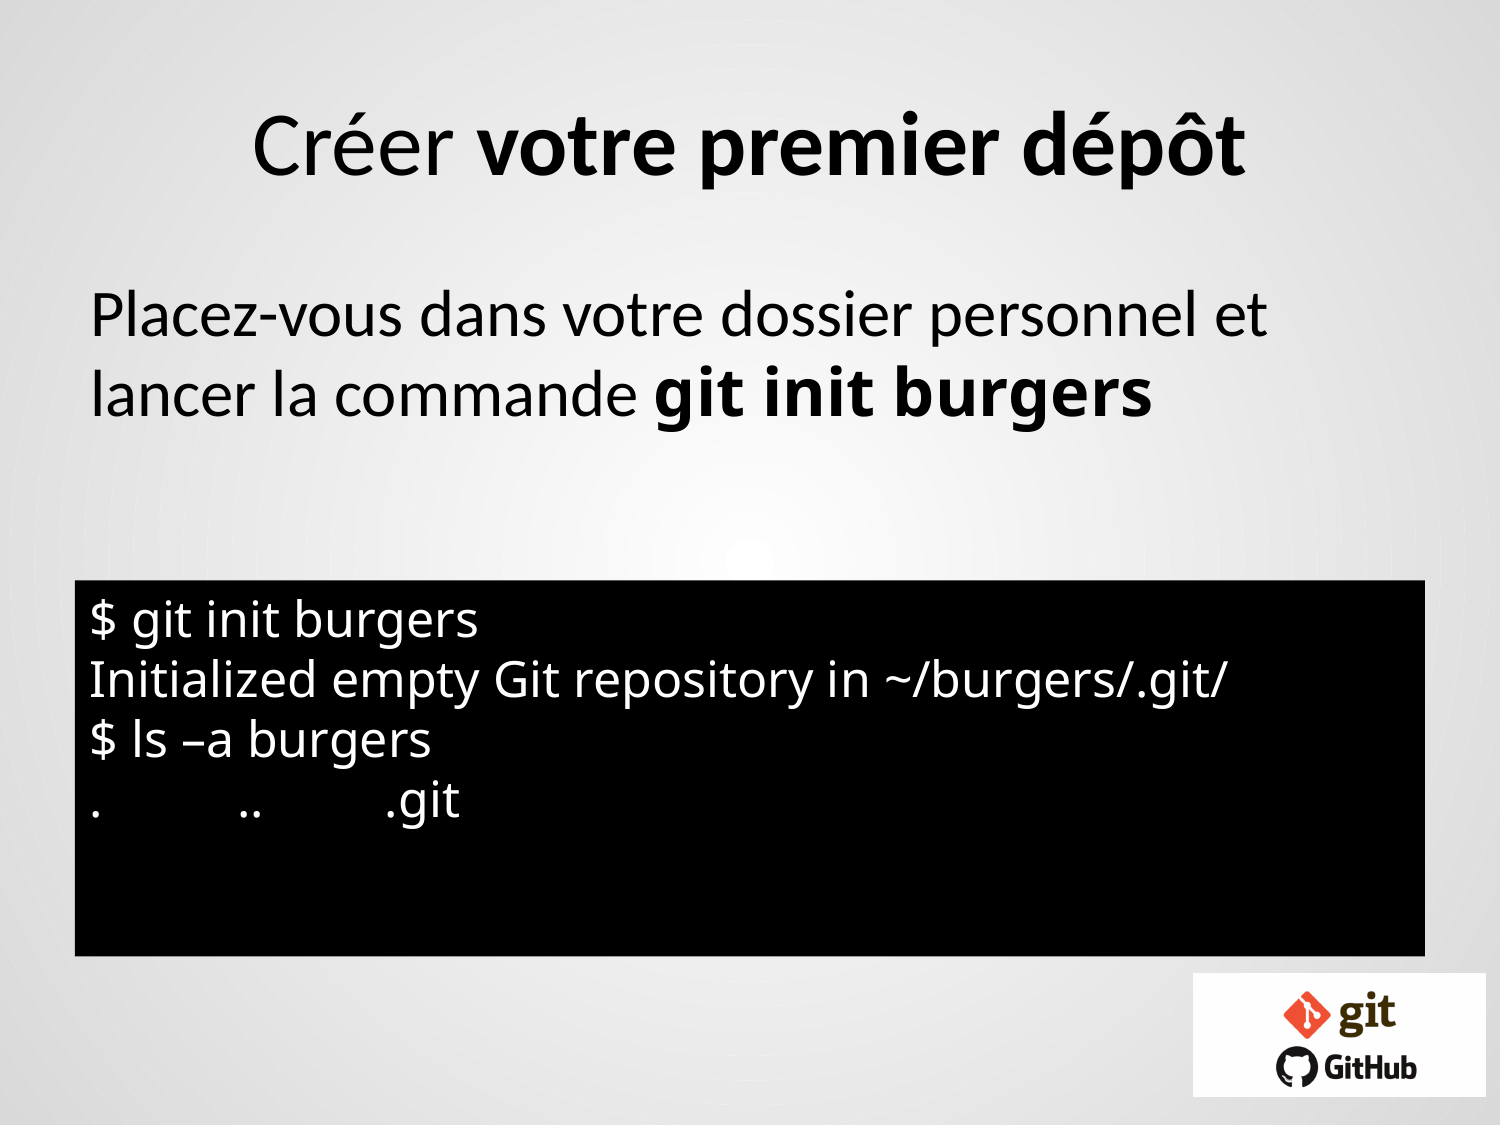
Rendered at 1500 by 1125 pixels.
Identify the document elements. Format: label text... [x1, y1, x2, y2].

title Créer votre premier dépôt [75, 45, 1425, 233]
list Placez-vous dans votre dossier personnel et lancer la commande git init burgers [75, 262, 1425, 562]
picture [1193, 973, 1486, 1097]
text_box $ git init burgers Initialized empty Git repository in ~/burgers/.git/ $ ls –a burgers . .. .git [74, 580, 1425, 957]
